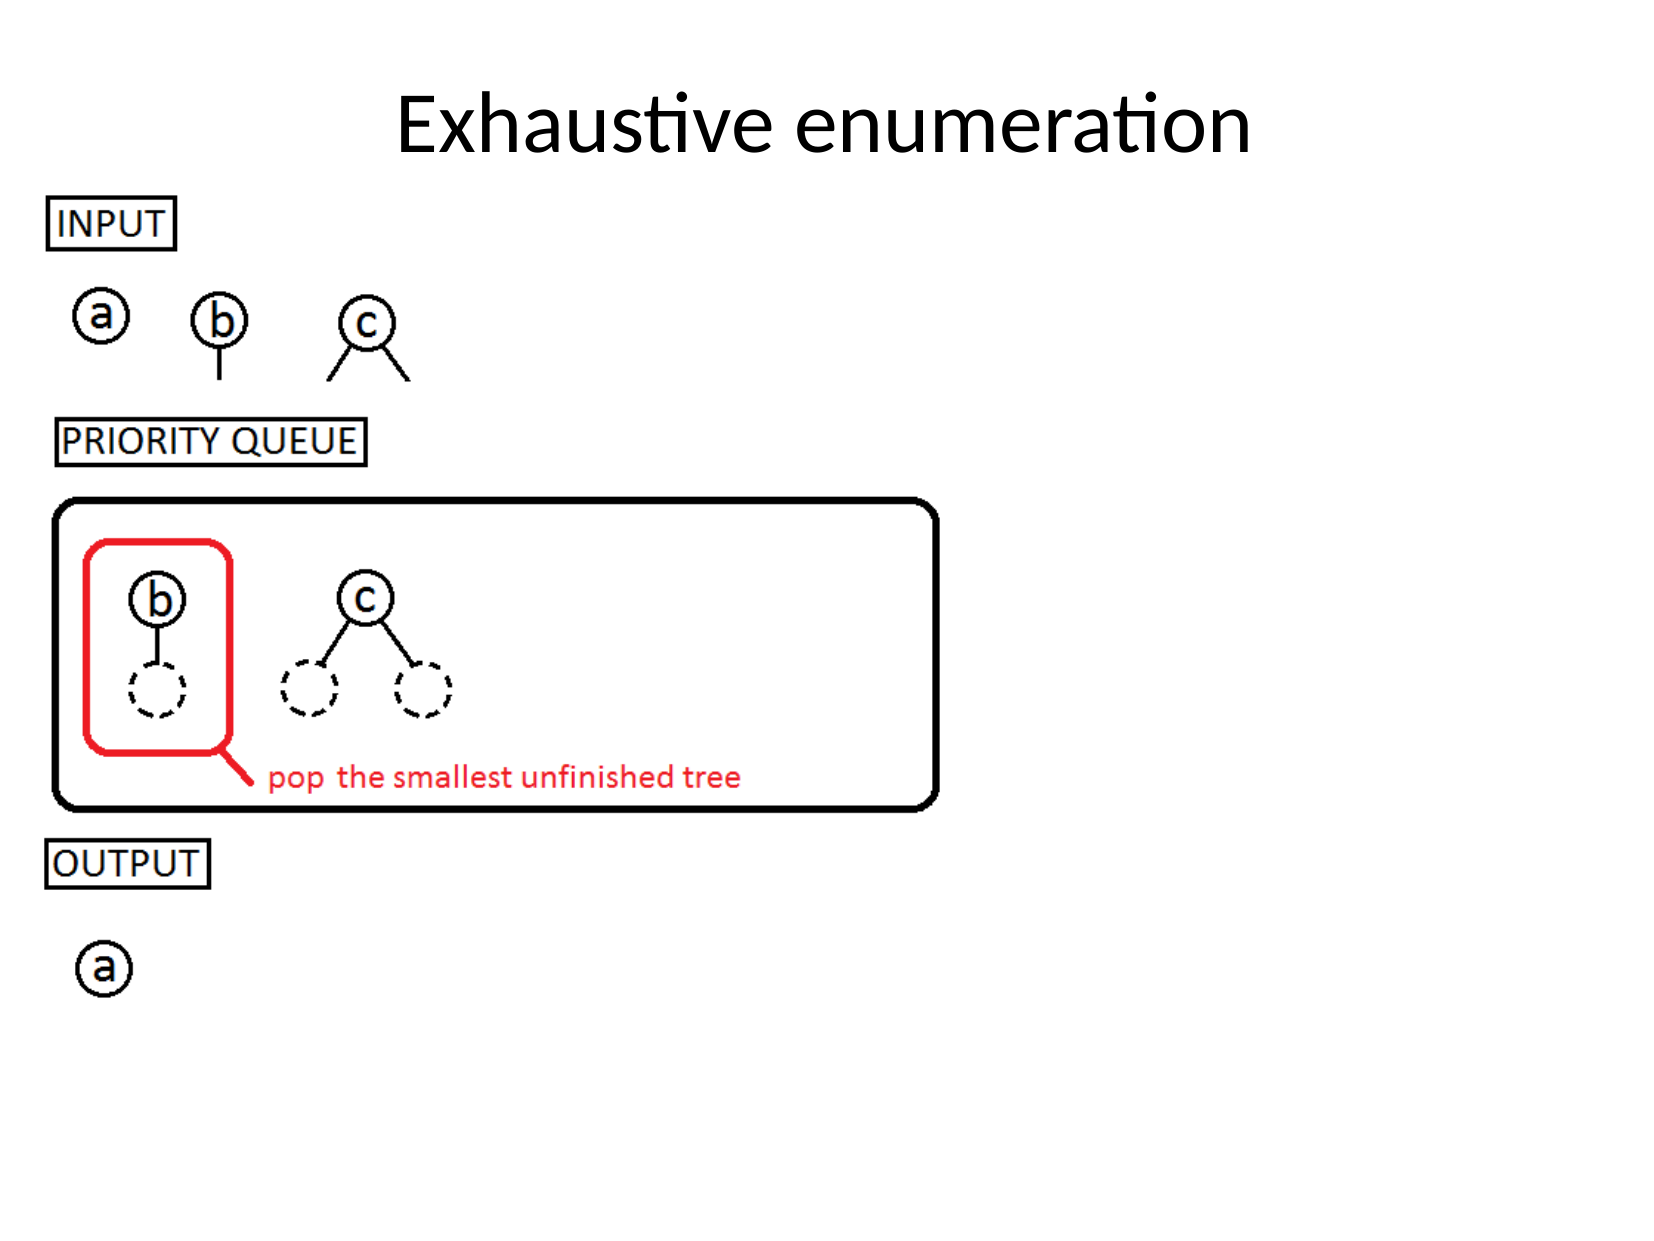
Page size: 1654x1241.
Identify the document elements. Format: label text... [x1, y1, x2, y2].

title Exhaustive enumeration [45, 57, 1606, 203]
picture [9, 169, 1654, 1085]
